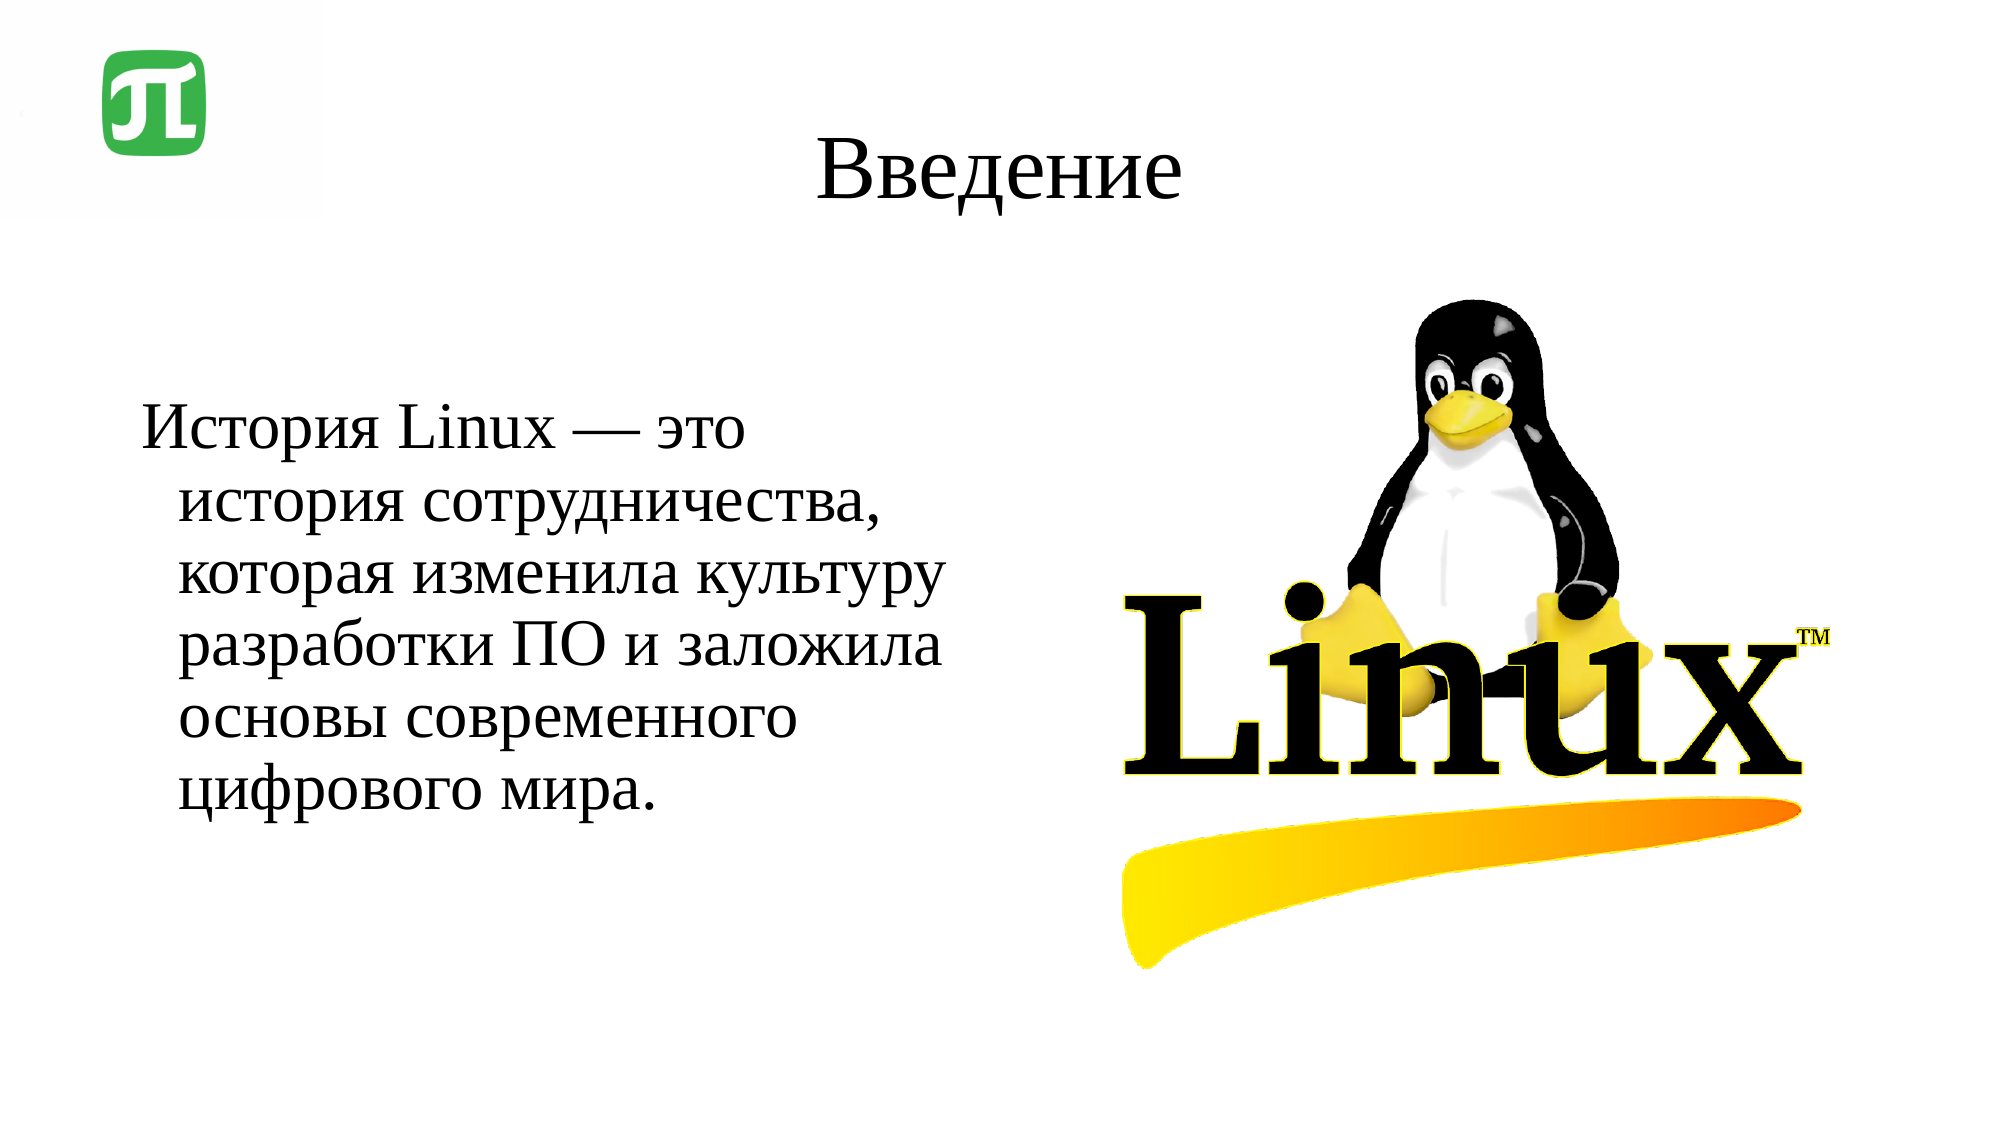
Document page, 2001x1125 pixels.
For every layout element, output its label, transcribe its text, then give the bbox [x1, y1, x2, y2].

list История Linux — это история сотрудничества, которая изменила культуру разработки ПО и заложила основы современного цифрового мира. [88, 383, 967, 1125]
title Введение [137, 59, 1863, 278]
picture [1122, 267, 1830, 975]
picture [0, 0, 325, 218]
